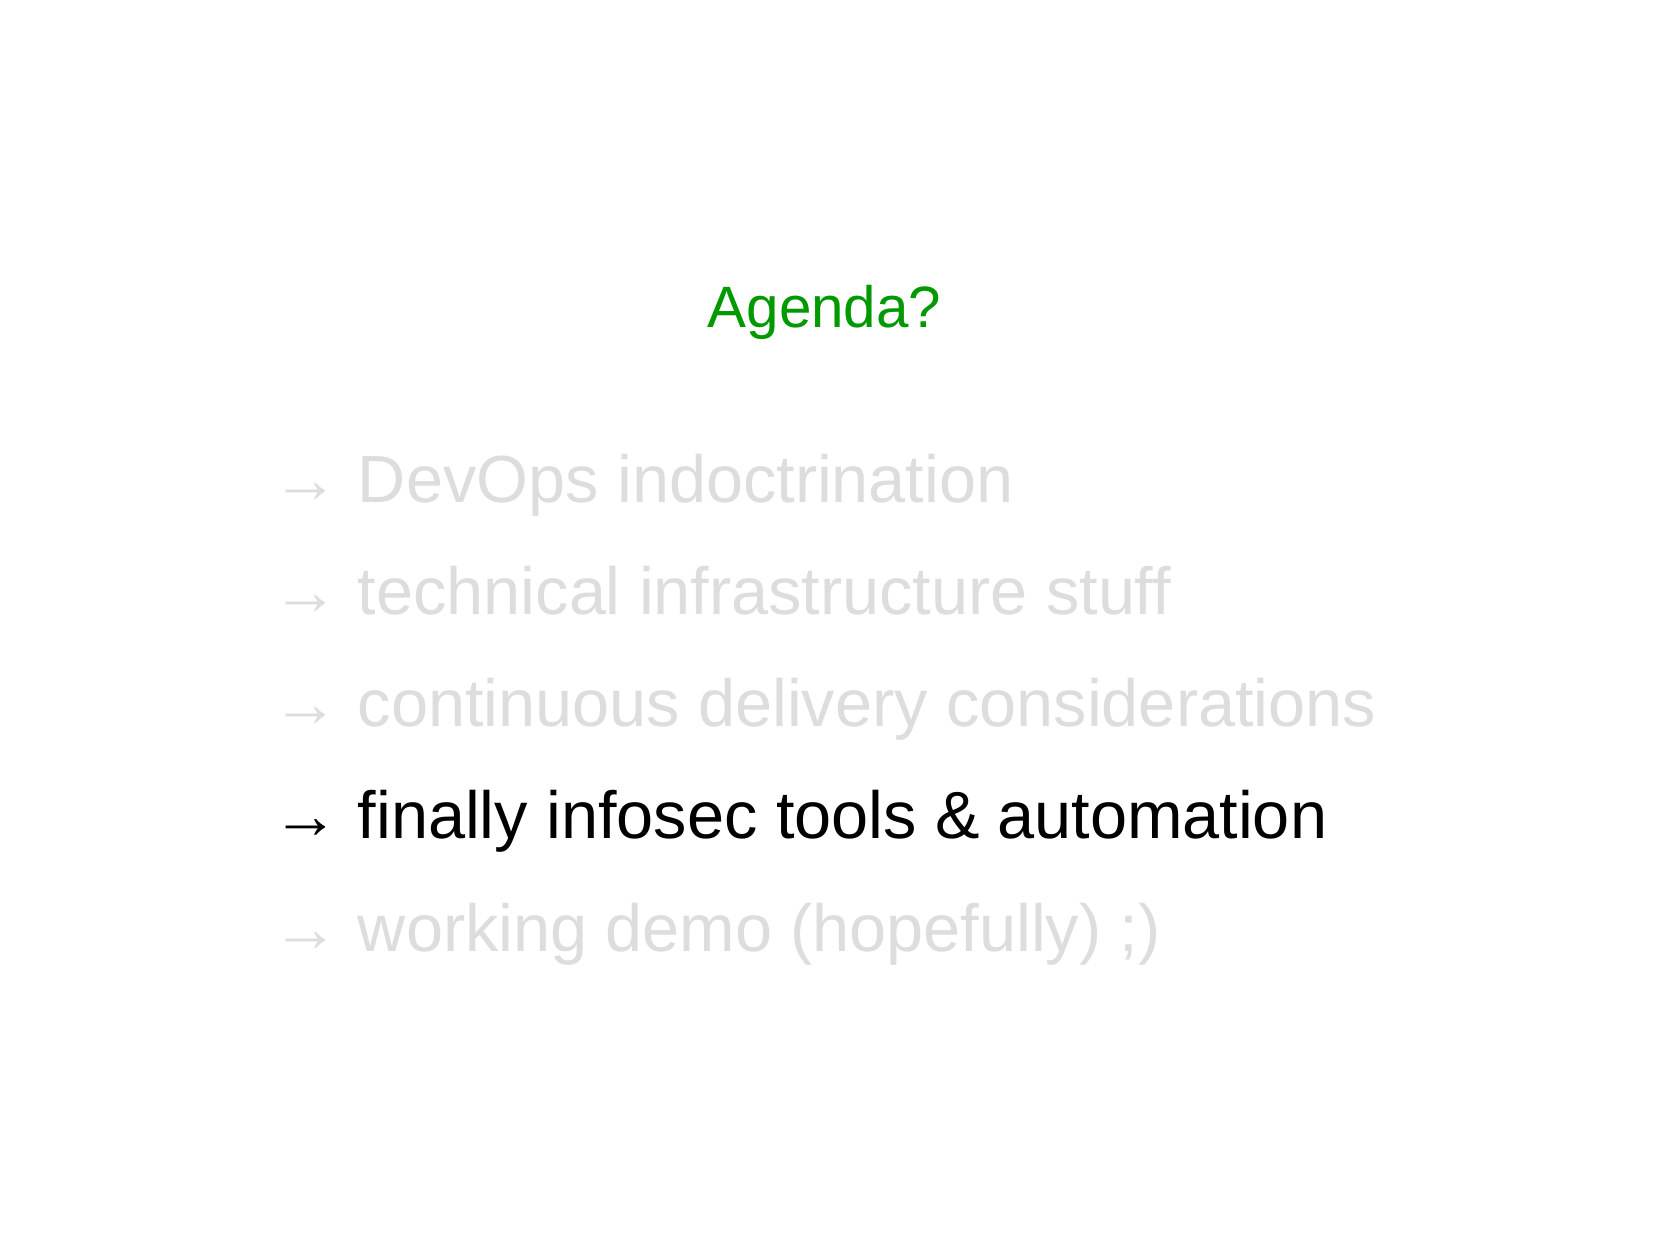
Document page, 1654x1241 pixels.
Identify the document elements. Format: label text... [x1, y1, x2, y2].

text_box Agenda? → DevOps indoctrination → technical infrastructure stuff → continuous delivery considerations → finally infosec tools & automation → working demo (hopefully) ;) [257, 267, 1396, 973]
